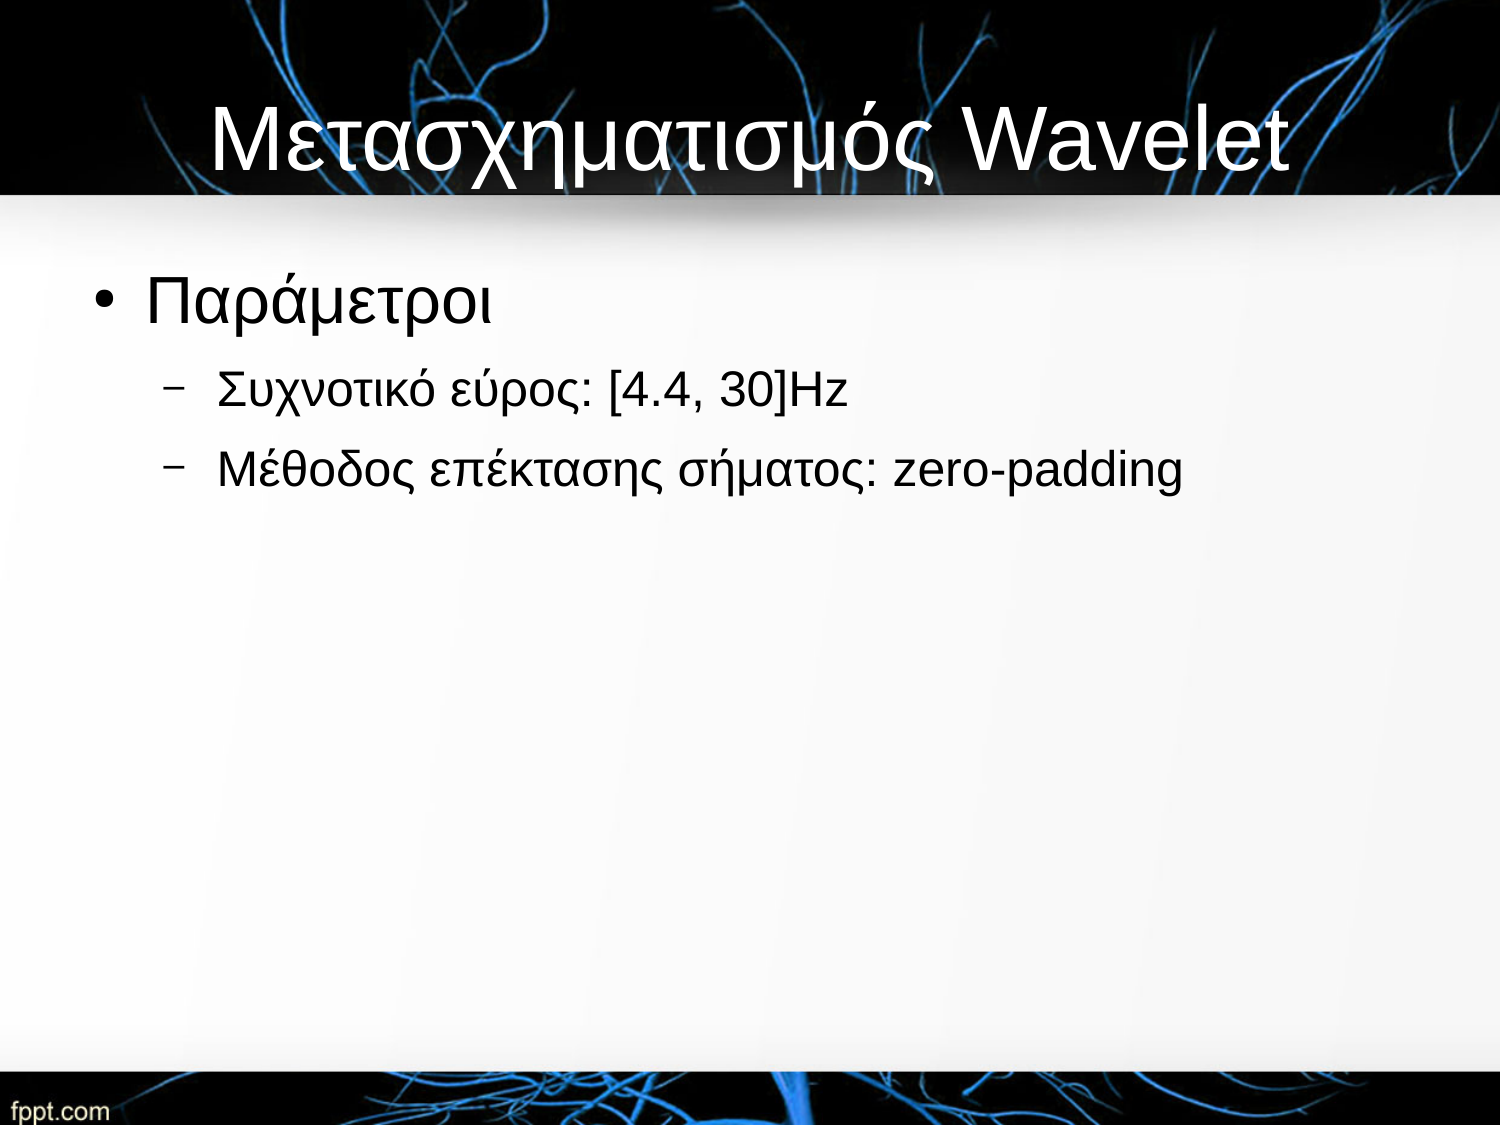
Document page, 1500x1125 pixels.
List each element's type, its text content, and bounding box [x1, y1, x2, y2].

list Παράμετροι Συχνοτικό εύρος: [4.4, 30]Hz Μέθοδος επέκτασης σήματος: zero-padding [75, 263, 1425, 916]
picture [0, 0, 1500, 1125]
title Μετασχηματισμός Wavelet [75, 45, 1425, 233]
